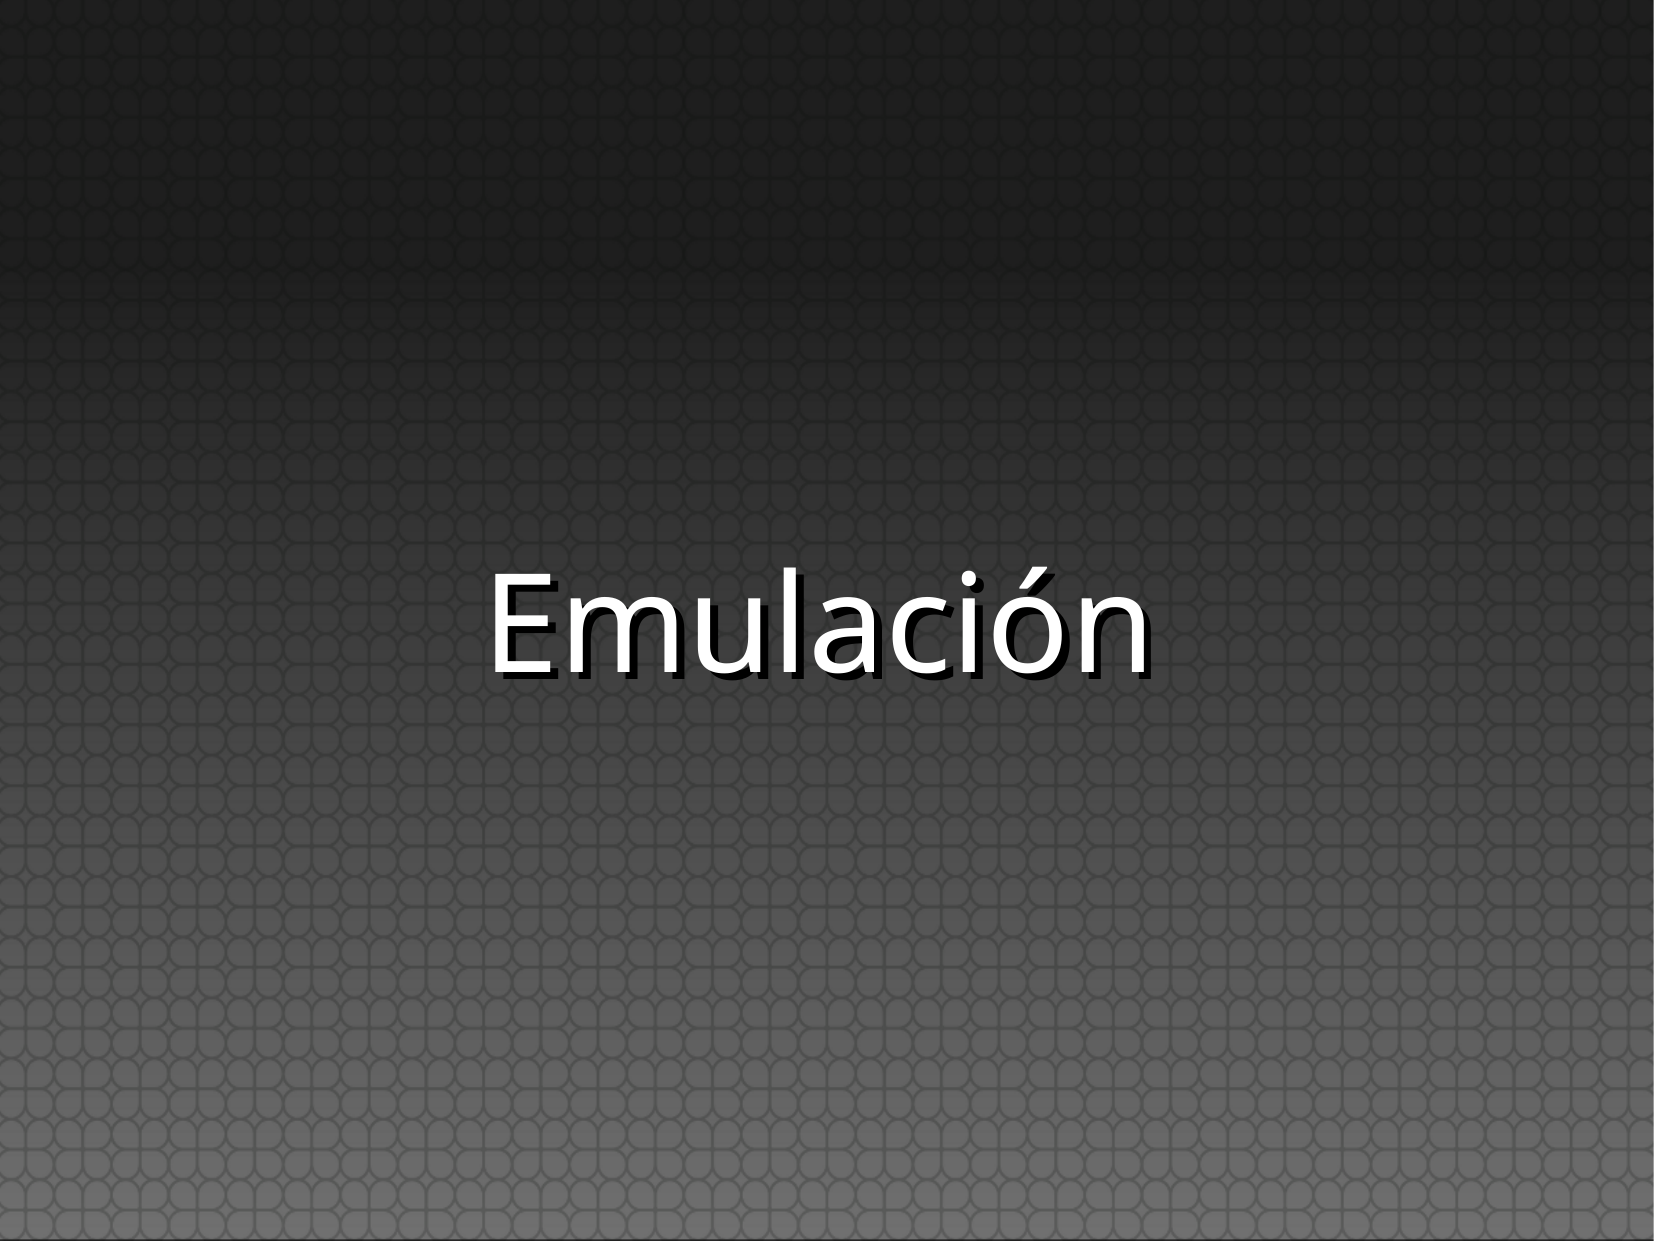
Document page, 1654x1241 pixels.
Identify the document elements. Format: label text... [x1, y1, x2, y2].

picture [0, 0, 1654, 1241]
title Emulación [75, 525, 1564, 713]
